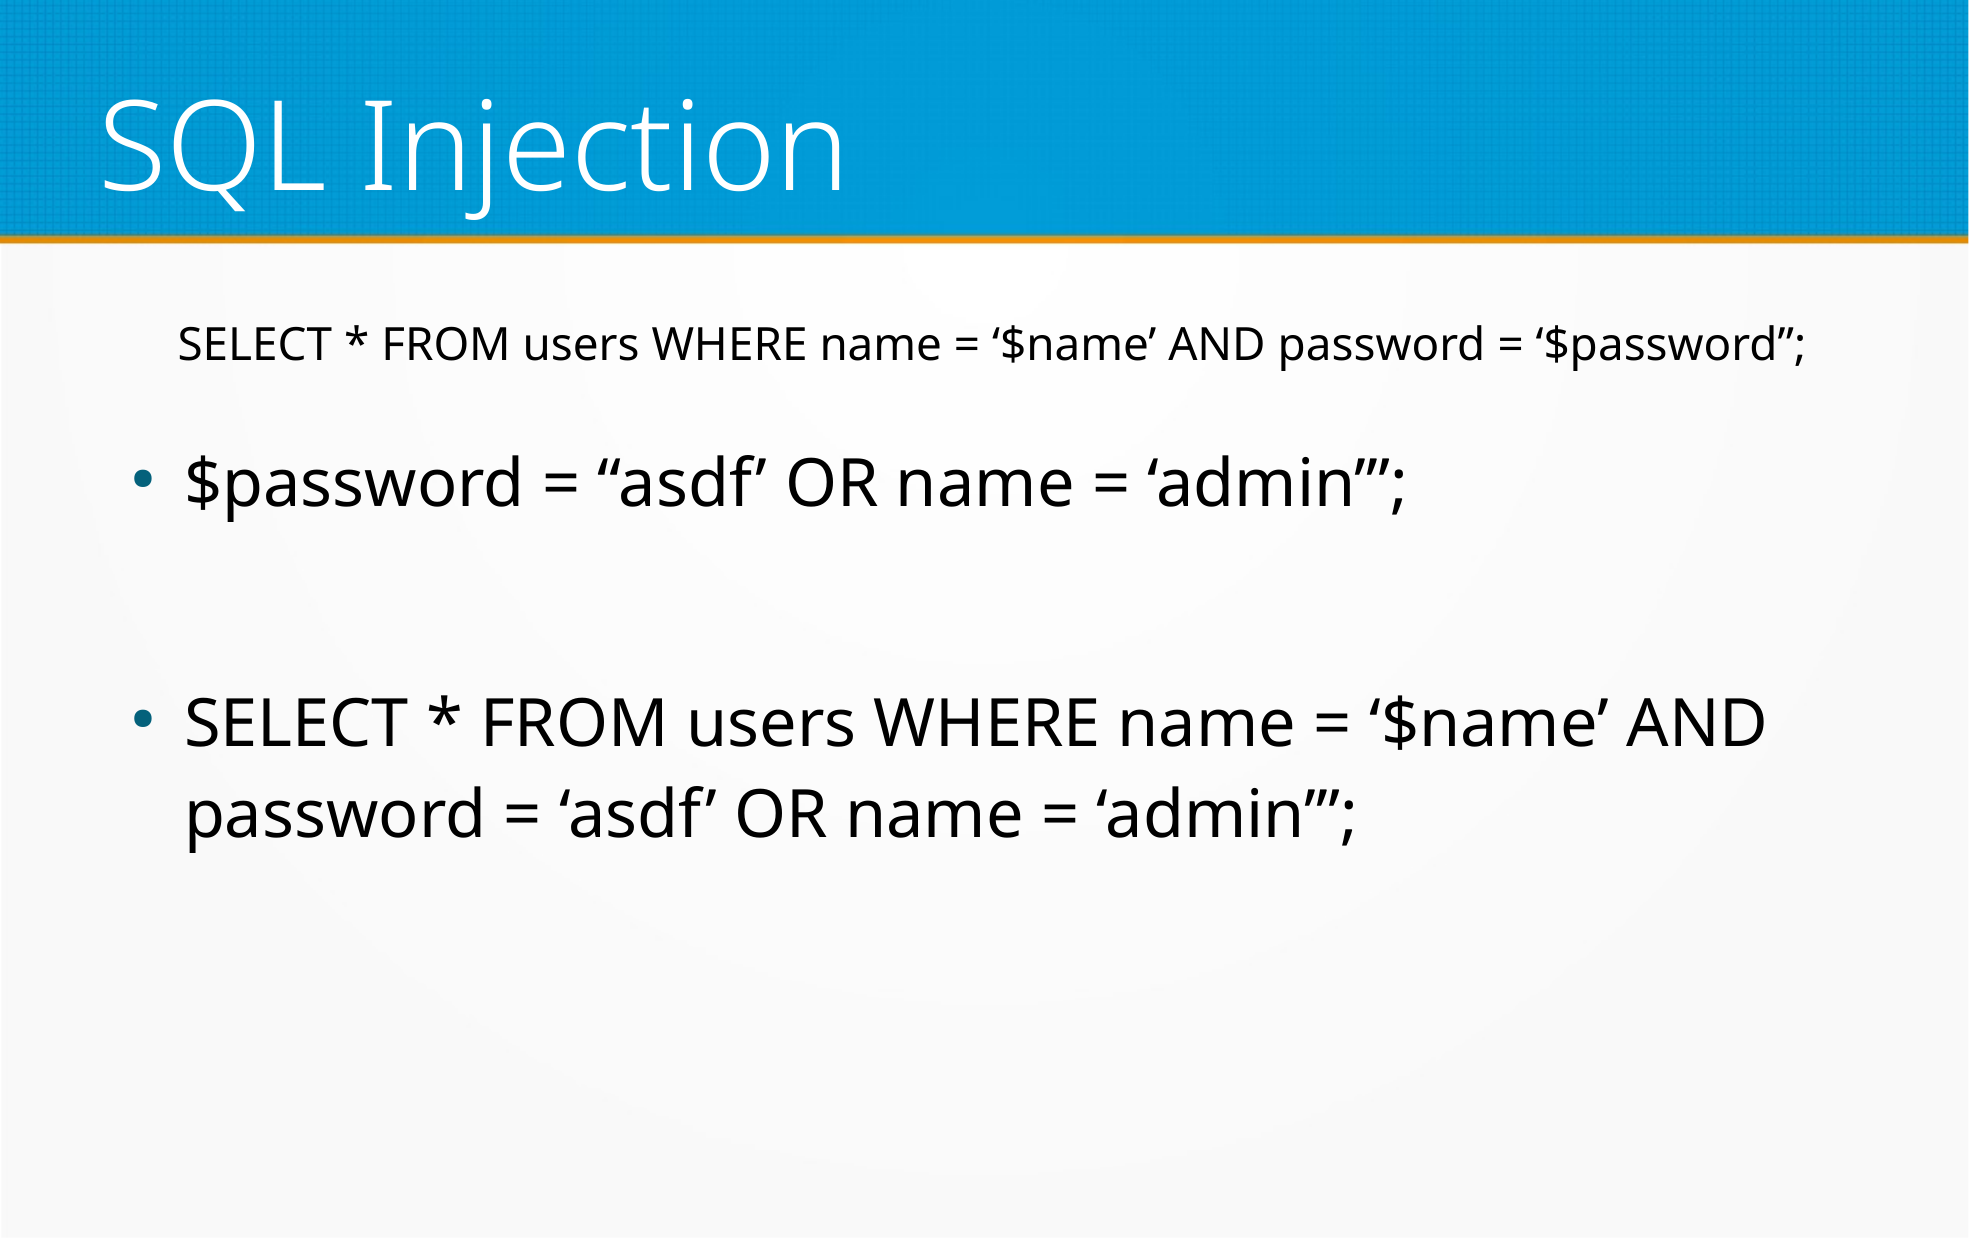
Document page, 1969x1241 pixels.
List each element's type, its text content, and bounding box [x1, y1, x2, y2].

picture [0, 233, 1969, 1241]
list $password = “asdf’ OR name = ‘admin’”; SELECT * FROM users WHERE name = ‘$name’ AND password = ‘asdf’ OR name = ‘admin’”; [113, 435, 1876, 1111]
title SQL Injection [98, 19, 1870, 227]
text_box SELECT * FROM users WHERE name = ‘$name’ AND password = ‘$password”; [75, 279, 1876, 406]
